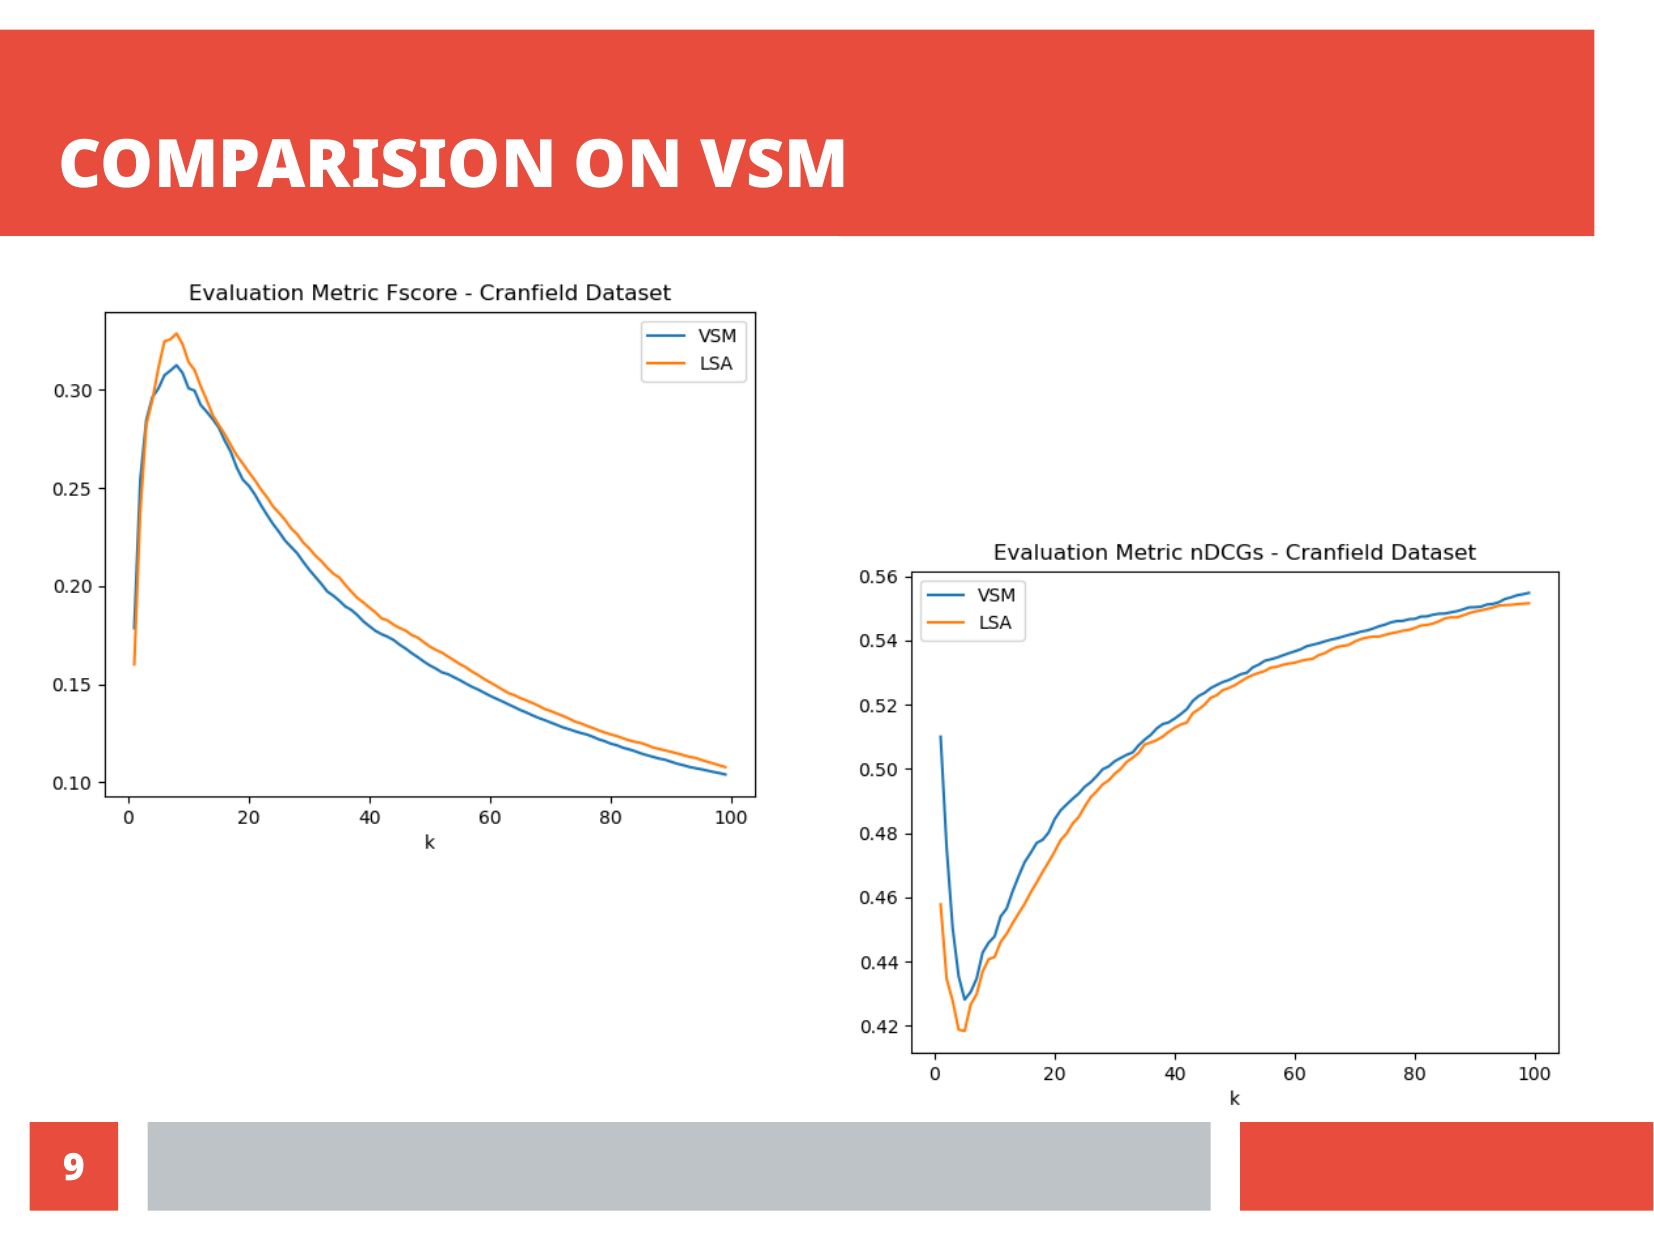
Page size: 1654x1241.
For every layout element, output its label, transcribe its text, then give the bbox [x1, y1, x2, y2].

picture [0, 236, 1642, 1123]
title COMPARISION ON VSM [59, 59, 1595, 207]
